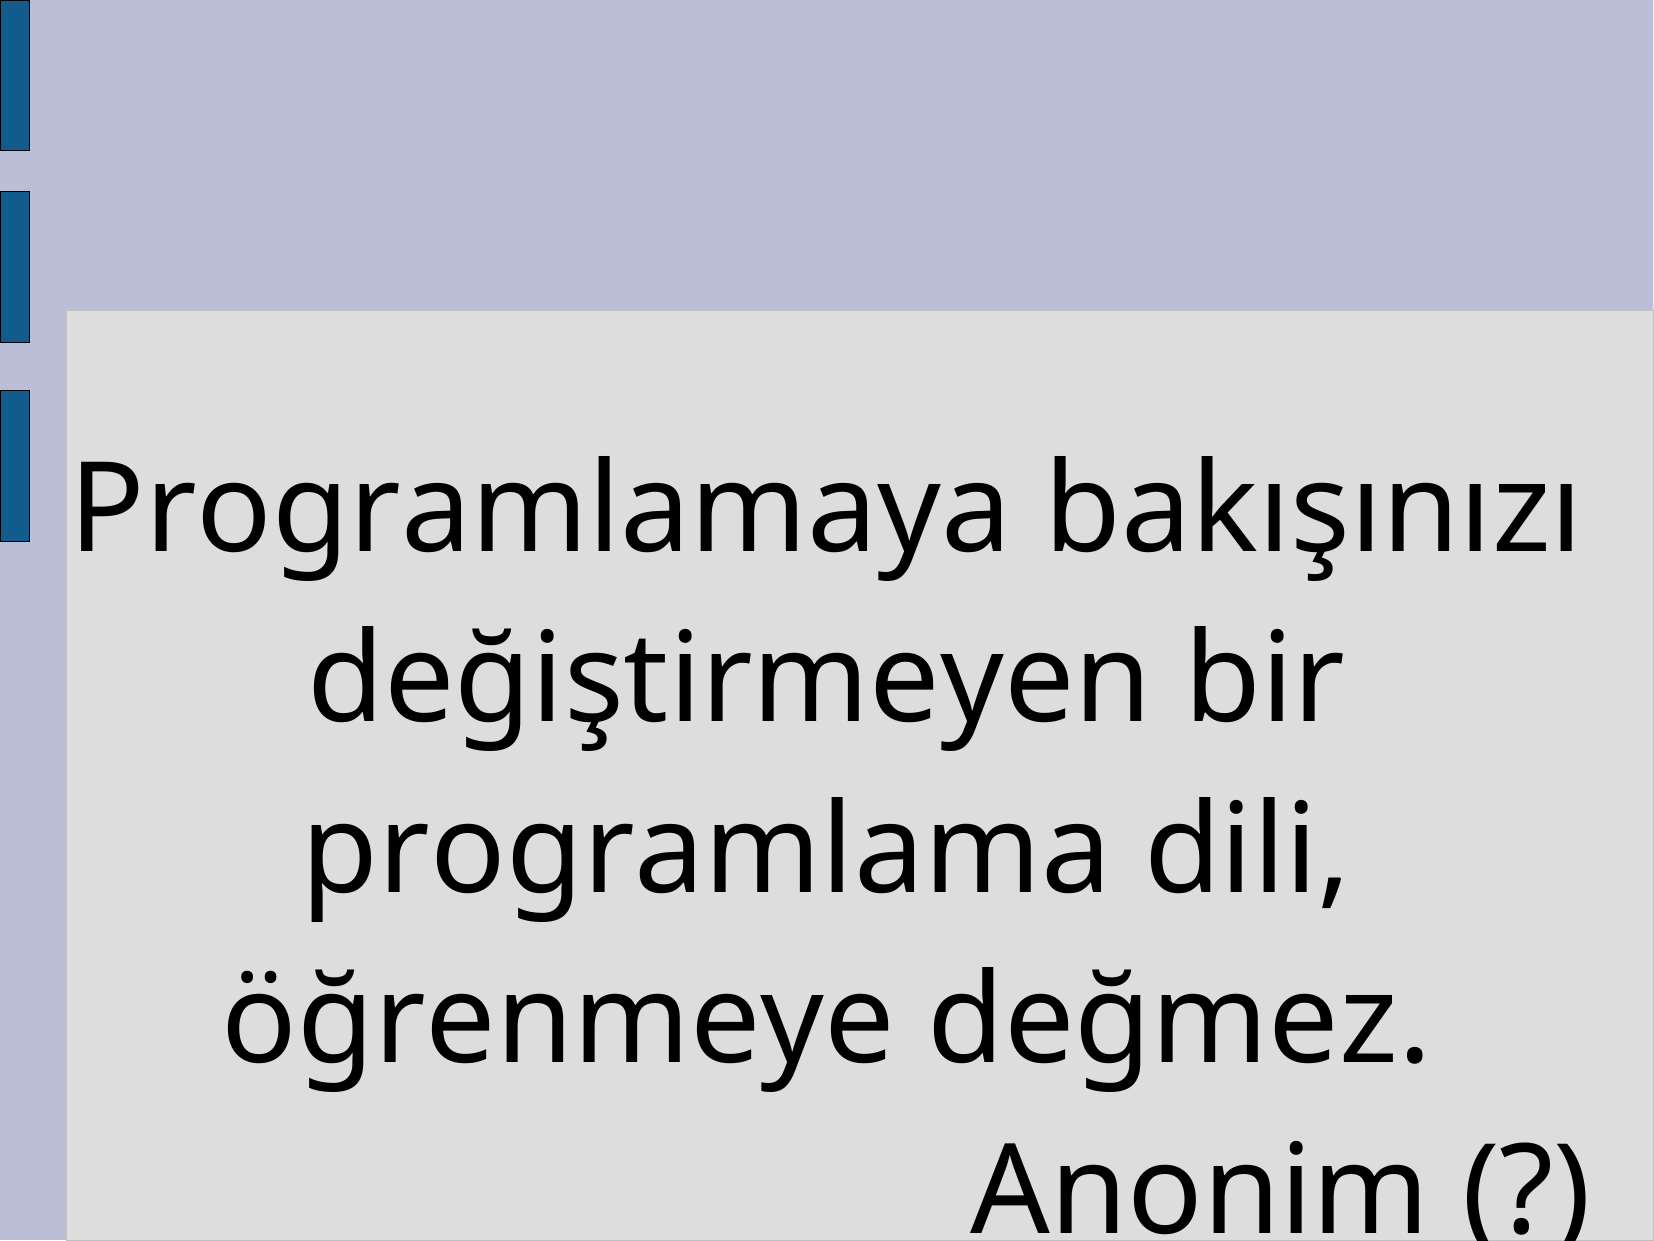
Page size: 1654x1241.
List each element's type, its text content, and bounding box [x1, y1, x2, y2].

text_box Programlamaya bakışınızı değiştirmeyen bir programlama dili, öğrenmeye değmez. Anonim (?) [62, 417, 1592, 1060]
